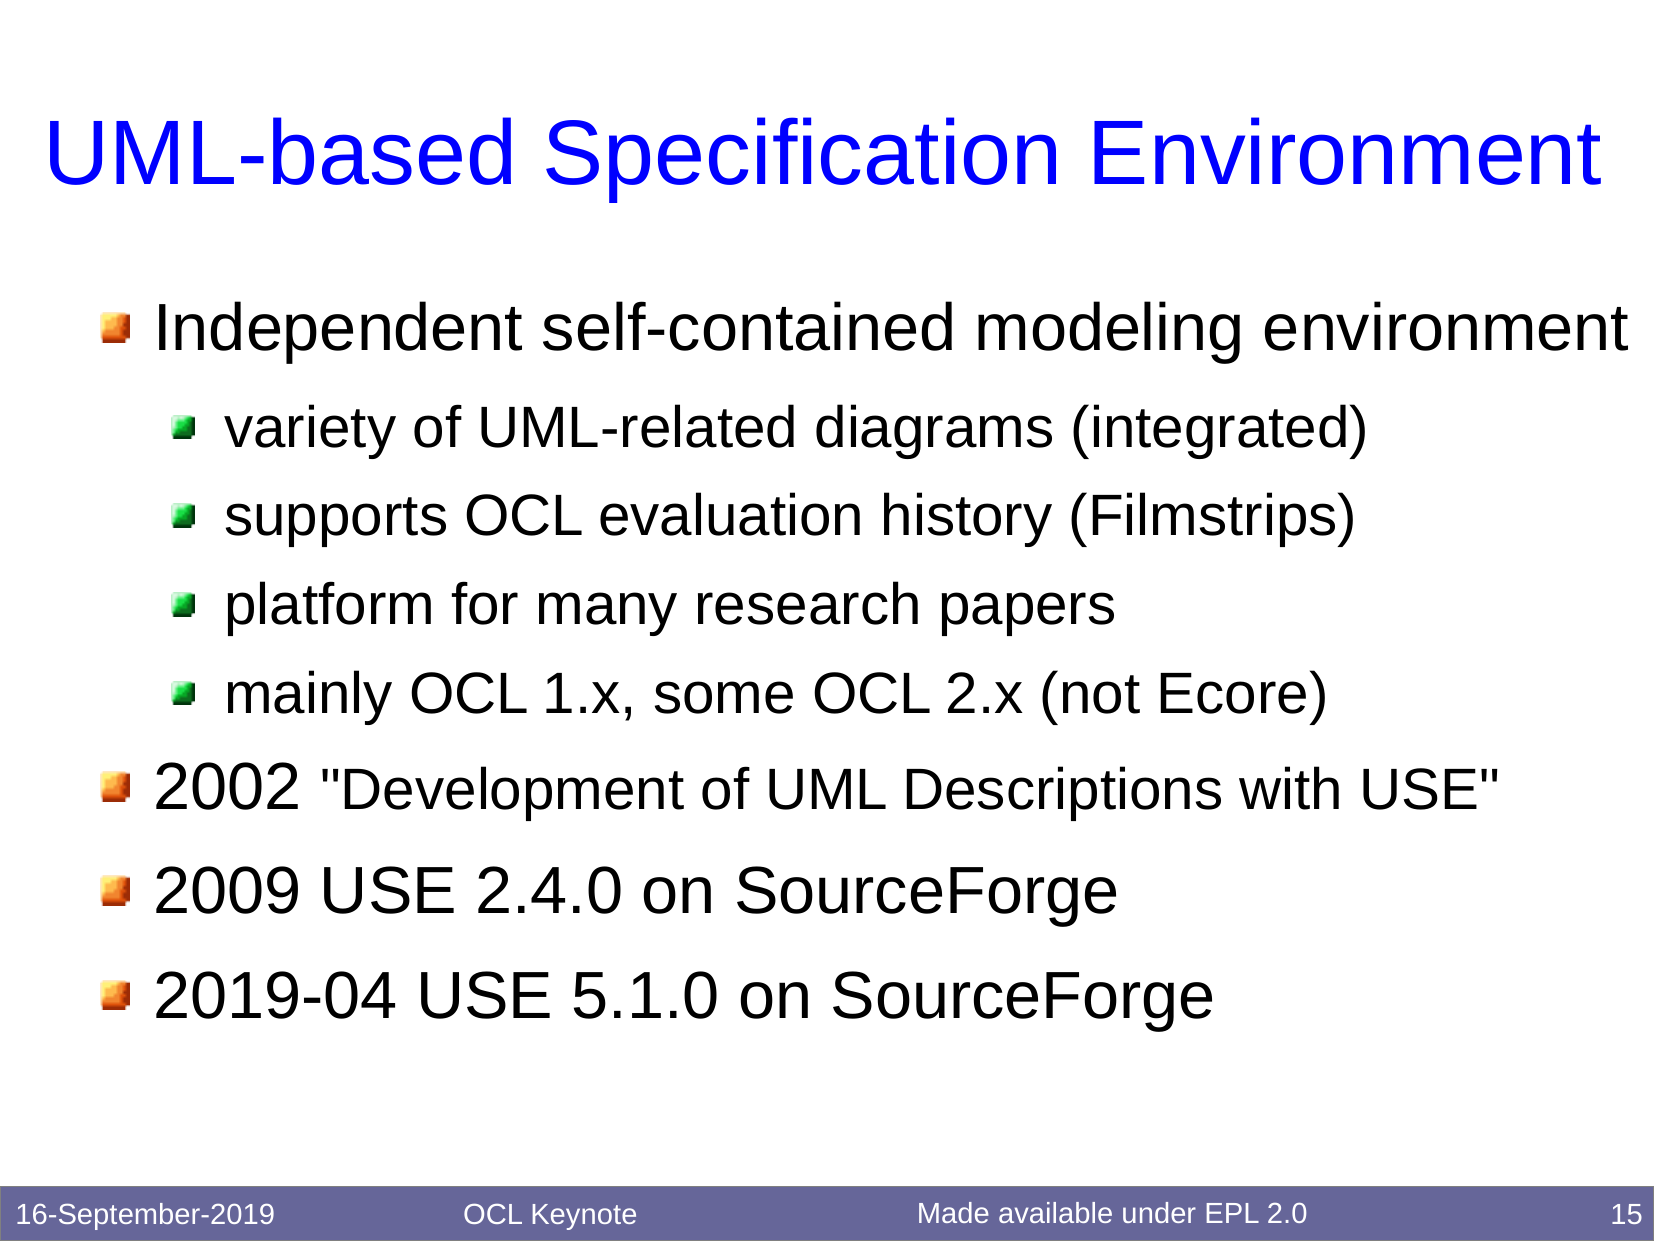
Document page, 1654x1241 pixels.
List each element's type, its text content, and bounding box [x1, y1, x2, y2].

list Independent self-contained modeling environment variety of UML-related diagrams (integrated) supports OCL evaluation history (Filmstrips) platform for many research papers mainly OCL 1.x, some OCL 2.x (not Ecore) 2002 "Development of UML Descriptions with USE" 2009 USE 2.4.0 on SourceForge 2019-04 USE 5.1.0 on SourceForge [82, 290, 1634, 1033]
title UML-based Specification Environment [31, 49, 1617, 257]
